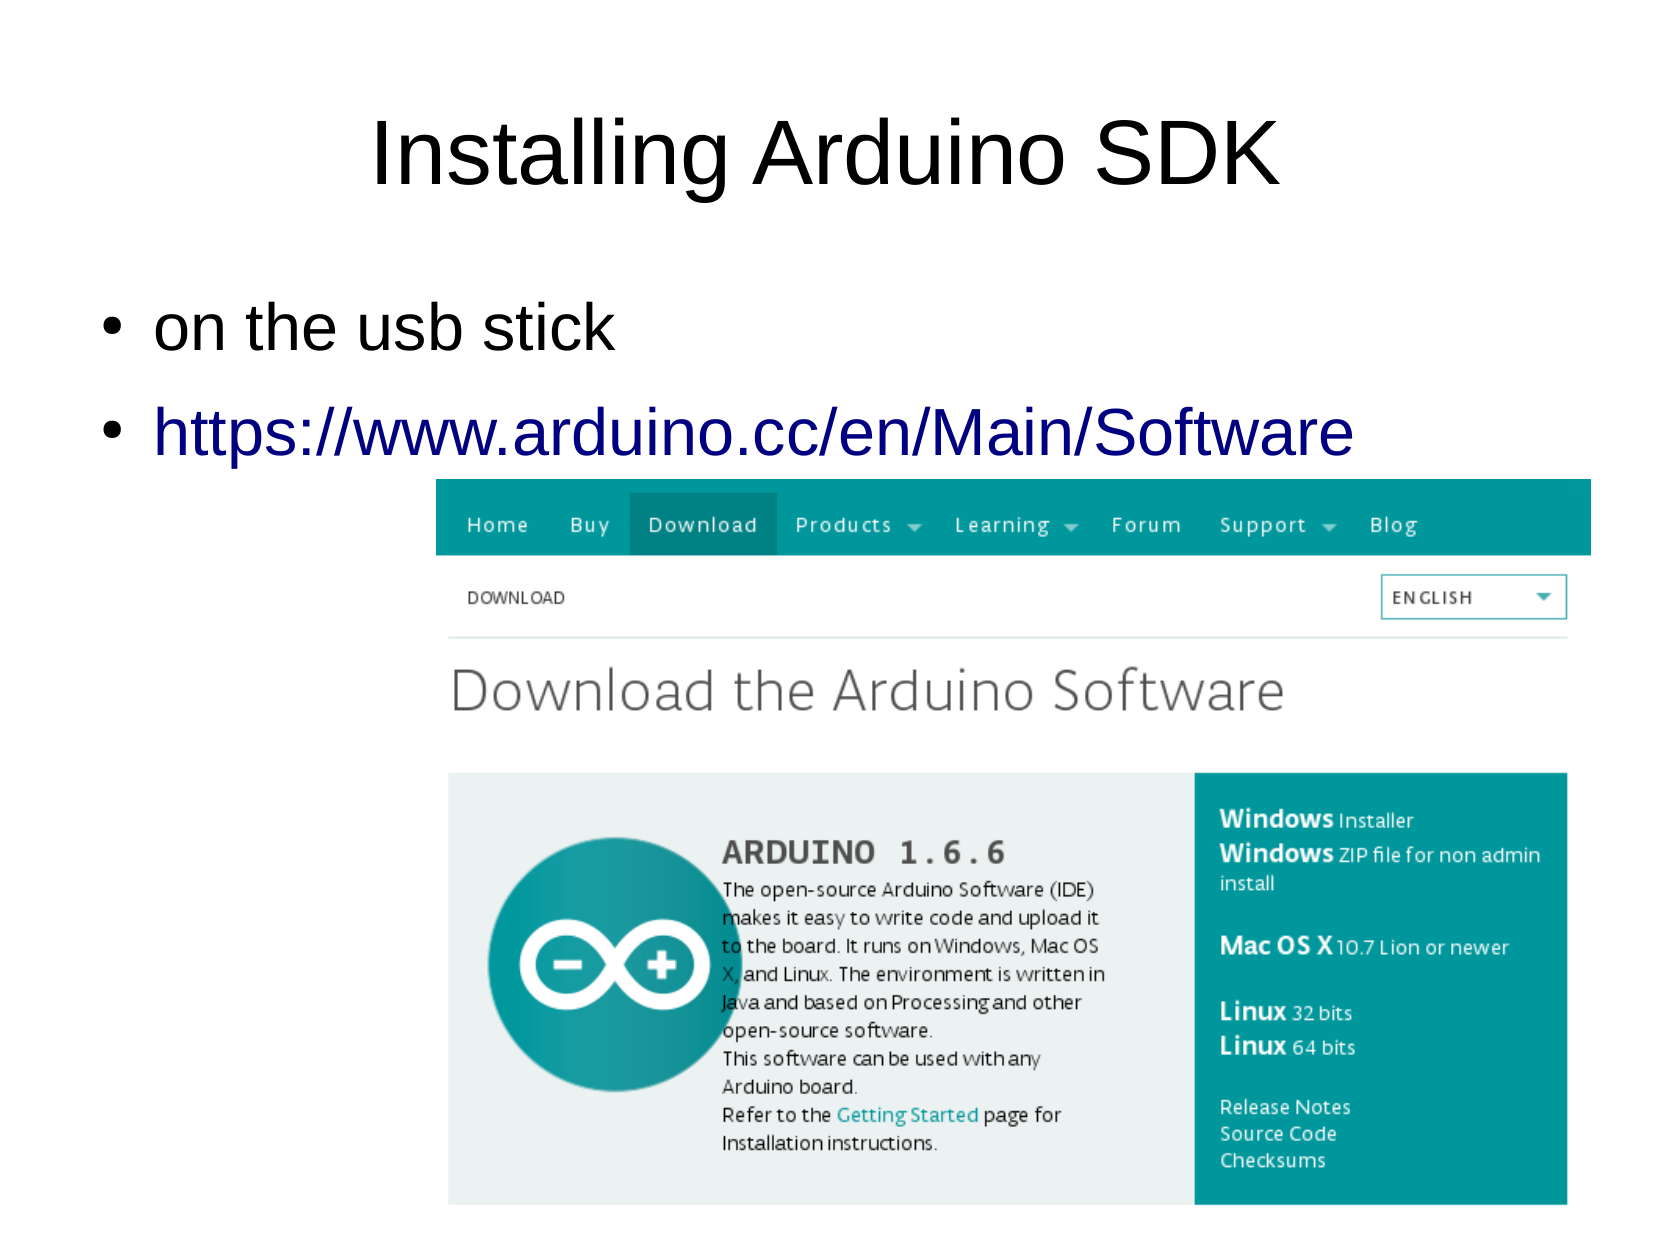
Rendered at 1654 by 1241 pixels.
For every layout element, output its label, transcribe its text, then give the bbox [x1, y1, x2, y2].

title Installing Arduino SDK [82, 49, 1571, 257]
picture [436, 479, 1591, 1238]
list on the usb stick https://www.arduino.cc/en/Main/Software [82, 290, 1571, 1010]
